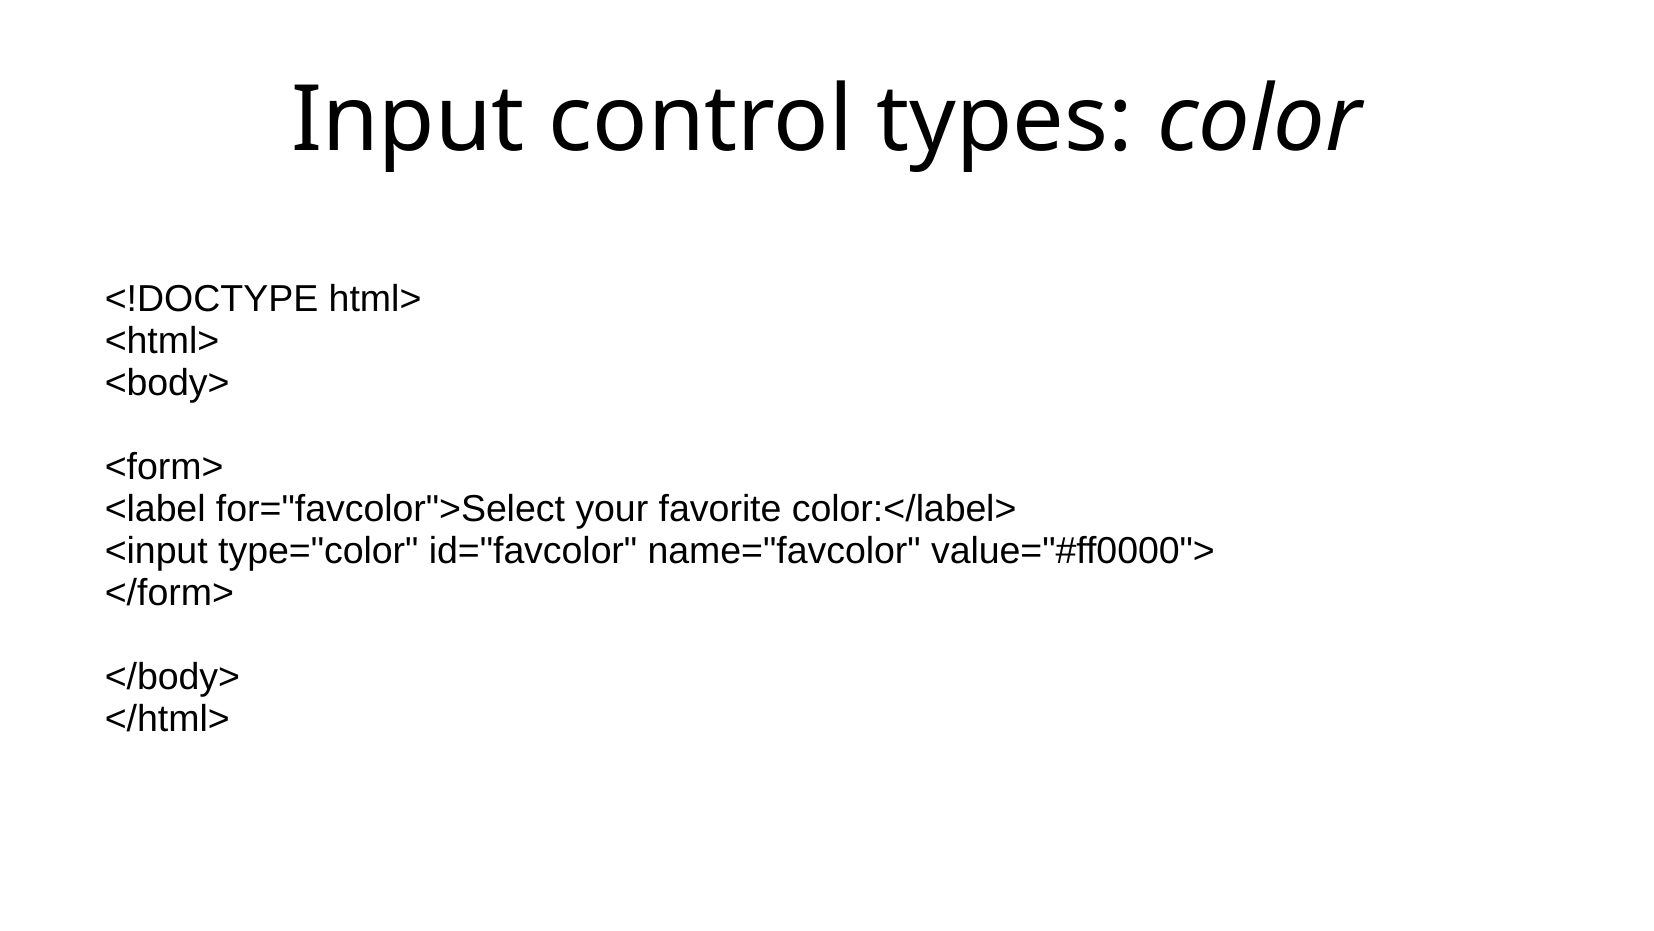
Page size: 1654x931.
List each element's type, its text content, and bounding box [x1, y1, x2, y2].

title Input control types: color [82, 37, 1571, 193]
text_box <!DOCTYPE html> <html> <body> <form> <label for="favcolor">Select your favorite color:</label> <input type="color" id="favcolor" name="favcolor" value="#ff0000"> </form> </body> </html> [90, 270, 1486, 747]
